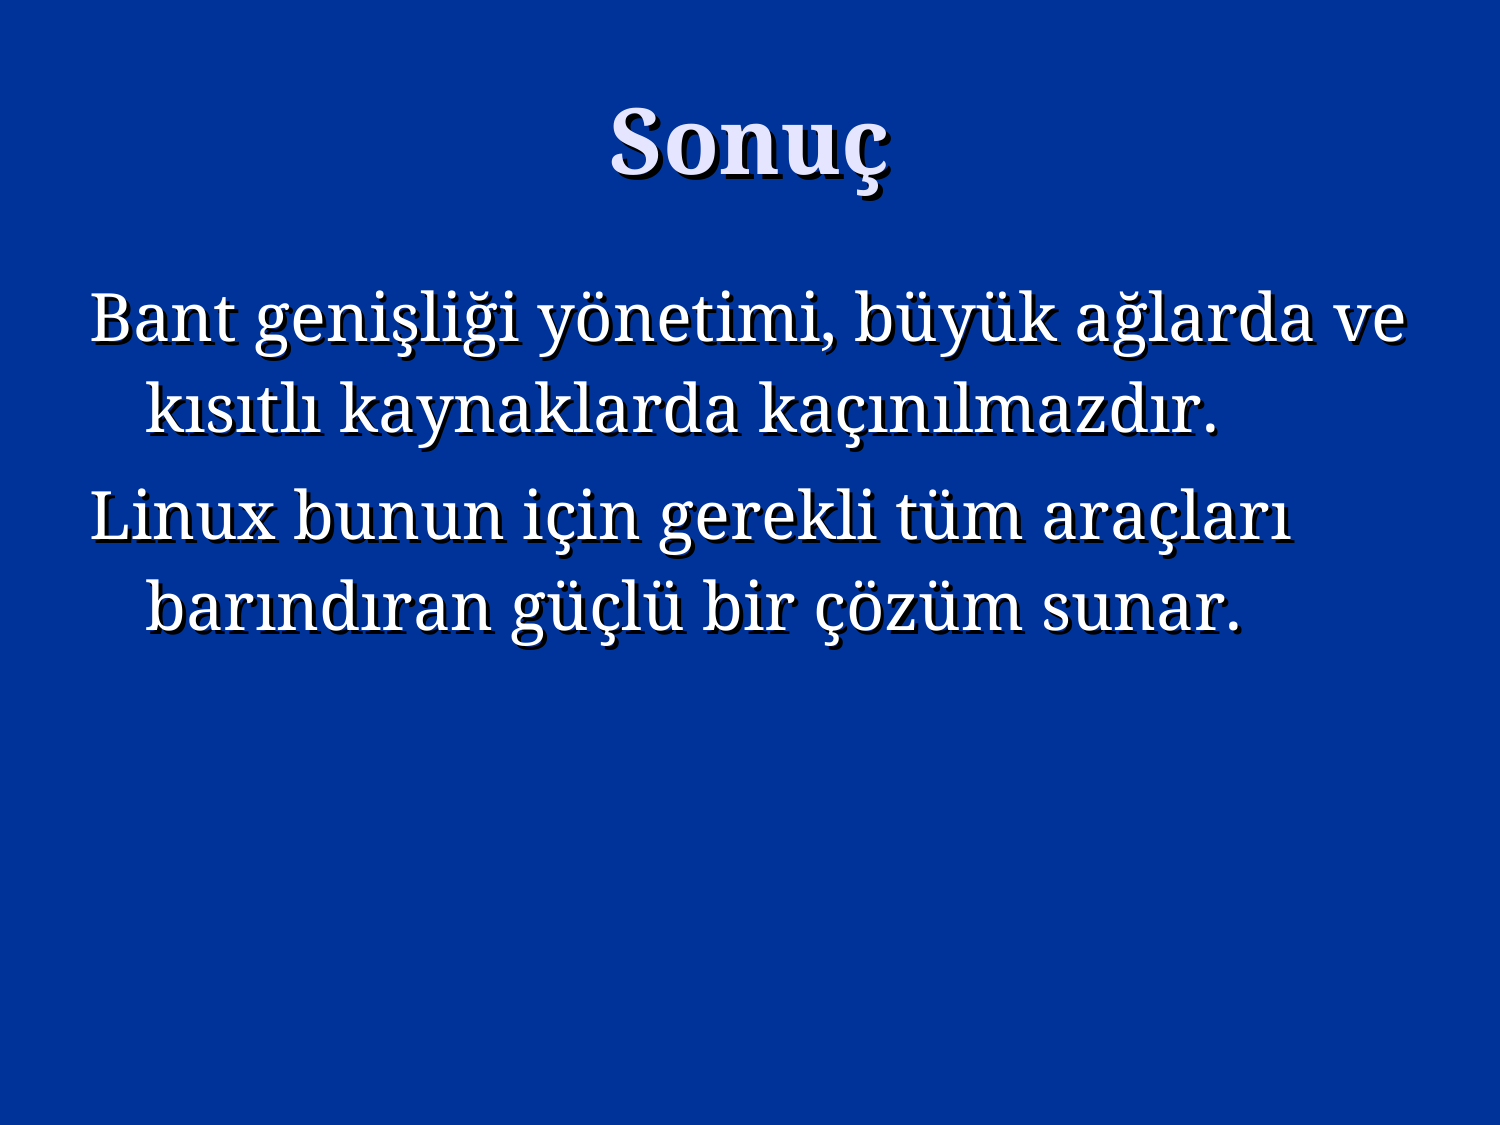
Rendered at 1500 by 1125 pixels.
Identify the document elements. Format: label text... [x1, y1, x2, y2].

title Sonuç [75, 45, 1426, 233]
list Bant genişliği yönetimi, büyük ağlarda ve kısıtlı kaynaklarda kaçınılmazdır. Linux bunun için gerekli tüm araçları barındıran güçlü bir çözüm sunar. [75, 262, 1426, 1006]
